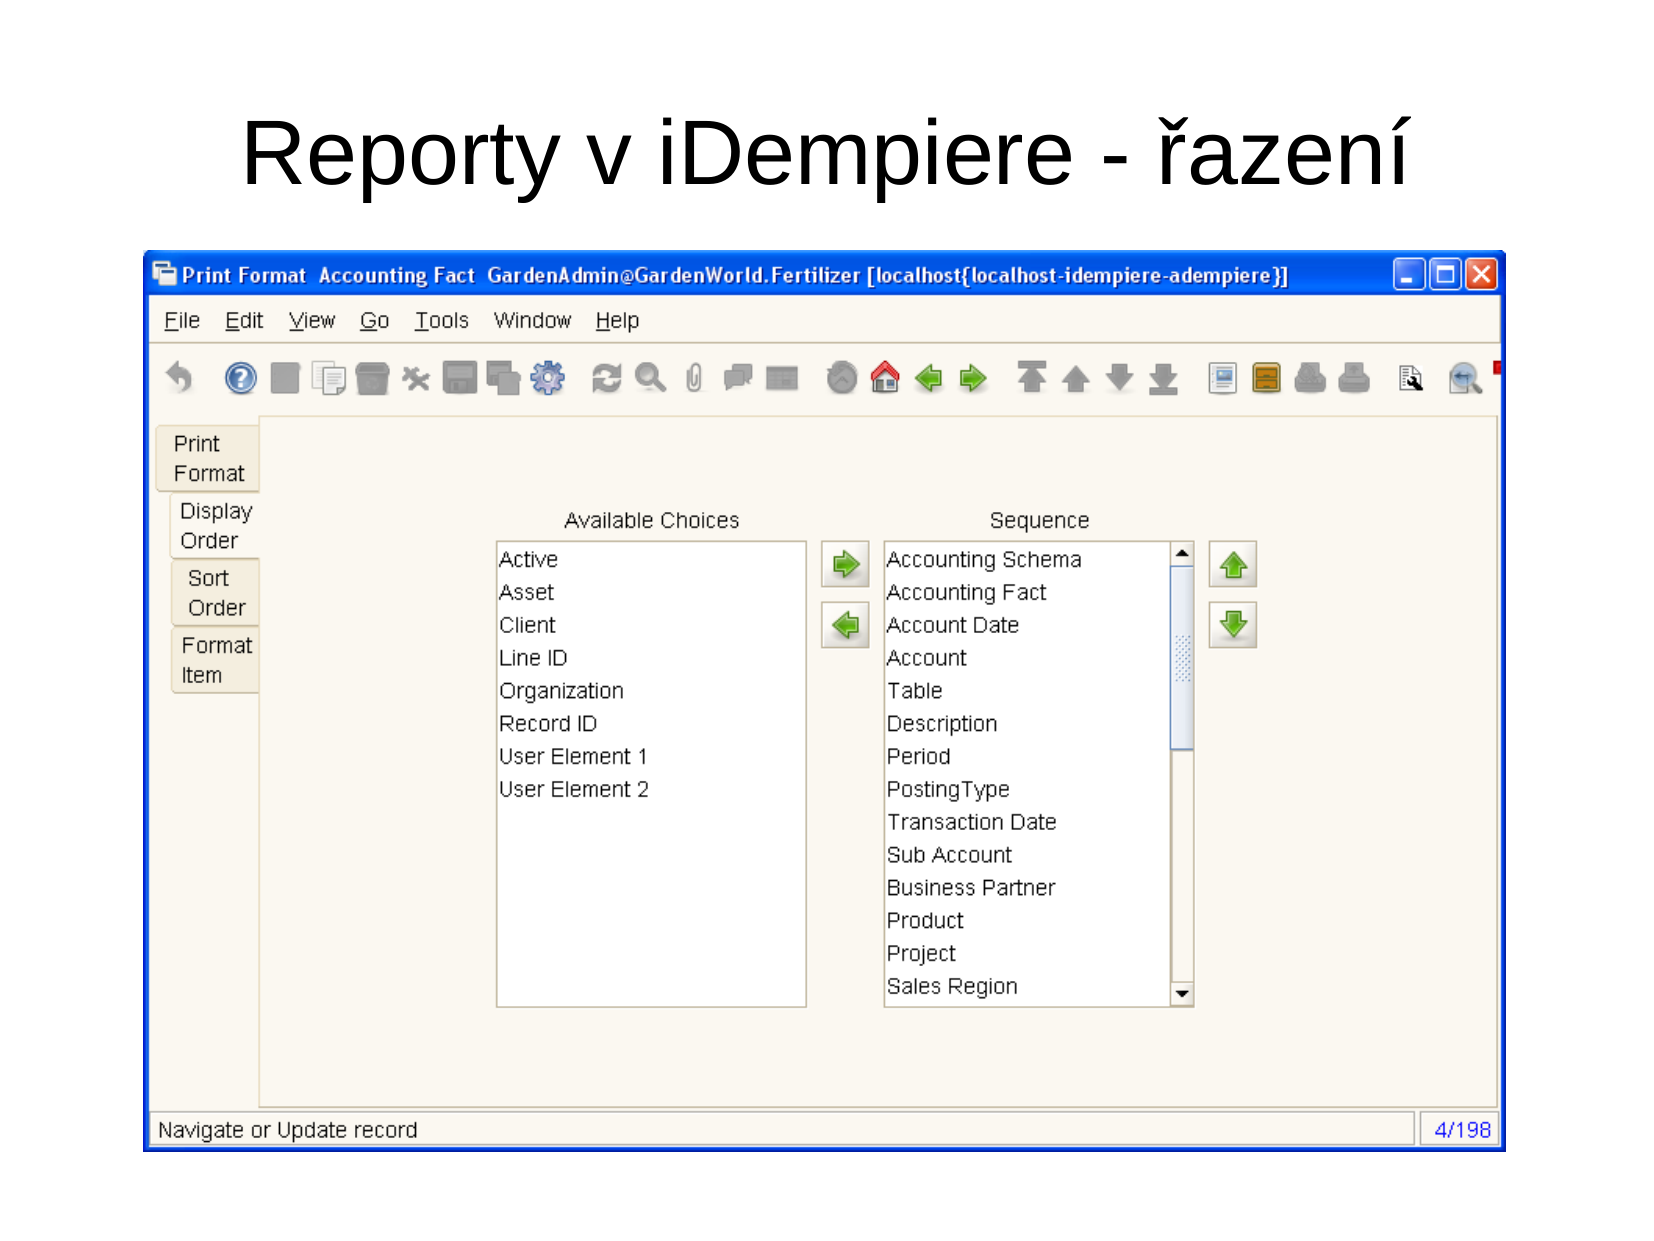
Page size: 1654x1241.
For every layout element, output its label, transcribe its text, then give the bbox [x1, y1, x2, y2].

title Reporty v iDempiere - řazení [82, 49, 1571, 257]
picture [143, 250, 1506, 1152]
